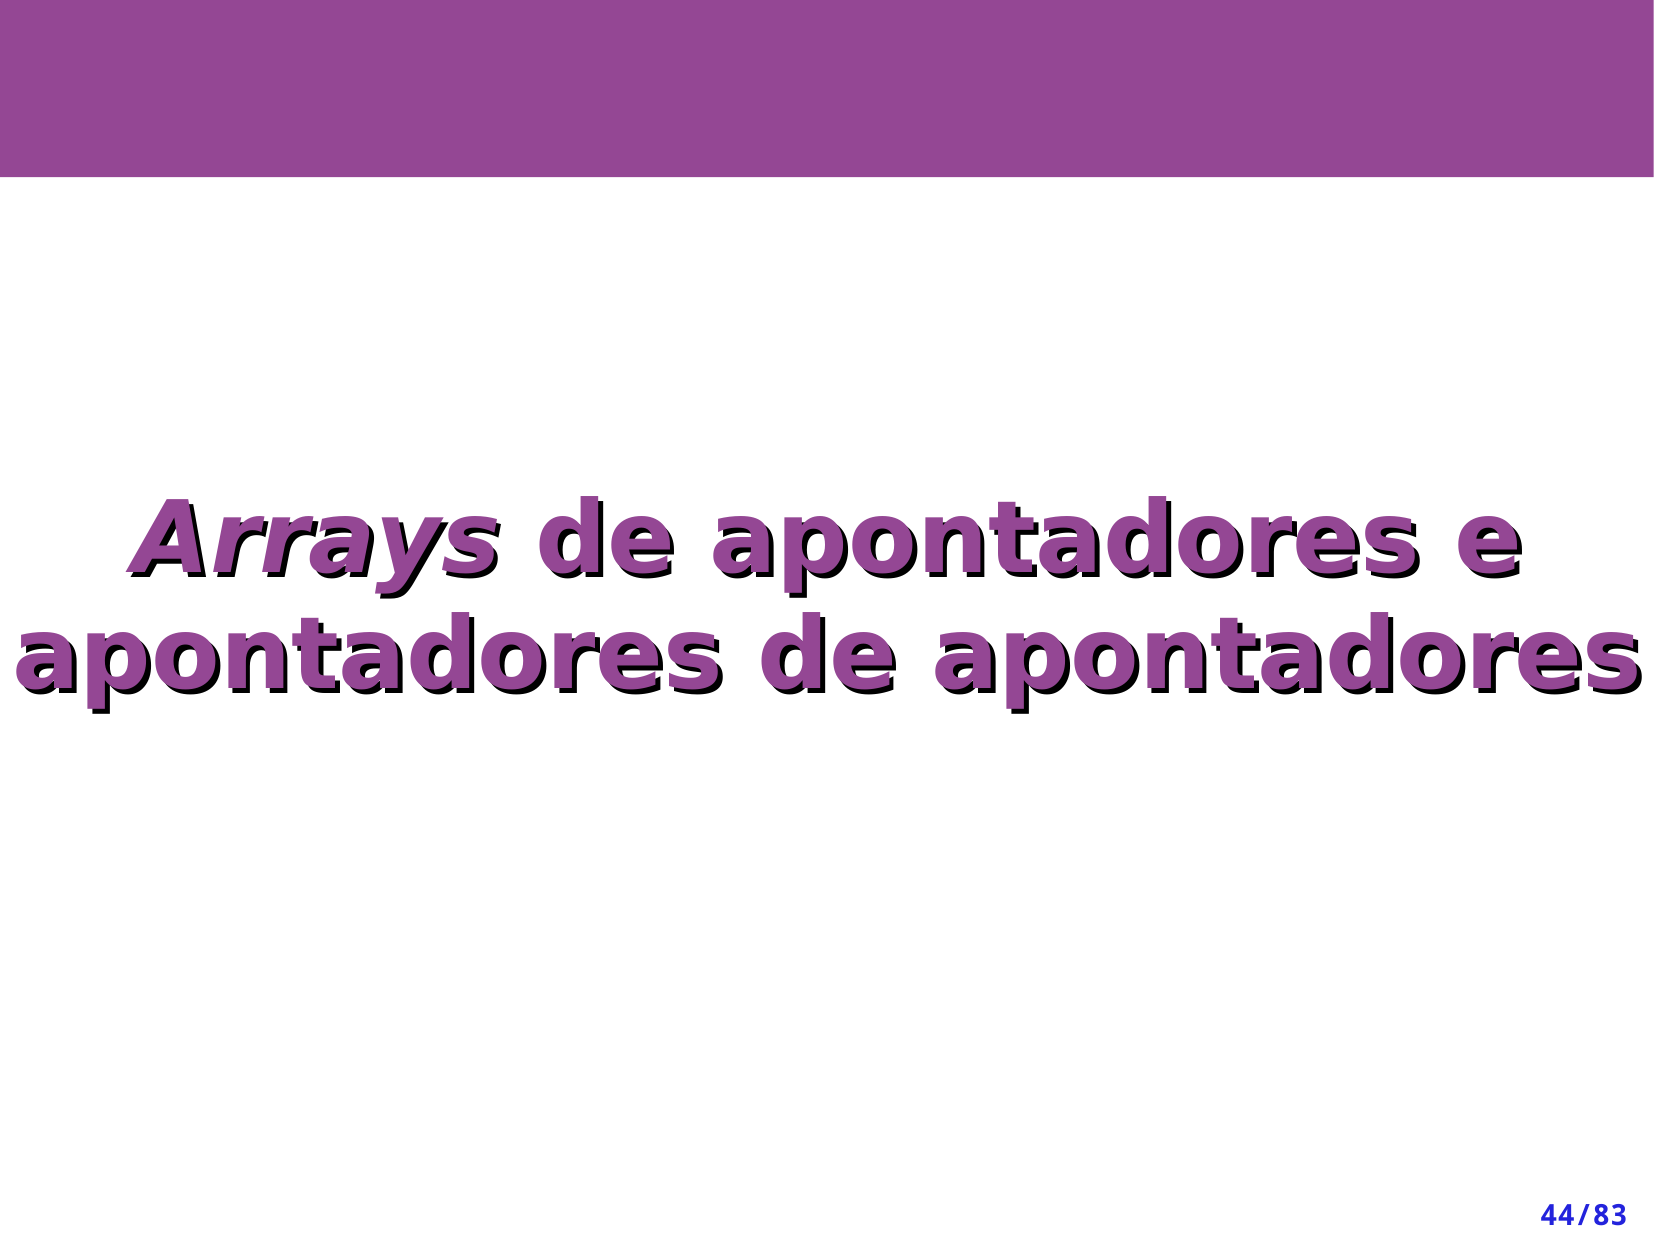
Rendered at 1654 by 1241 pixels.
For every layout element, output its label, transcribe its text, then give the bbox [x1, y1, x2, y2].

text_box Arrays de apontadores e apontadores de apontadores [0, 472, 1654, 721]
